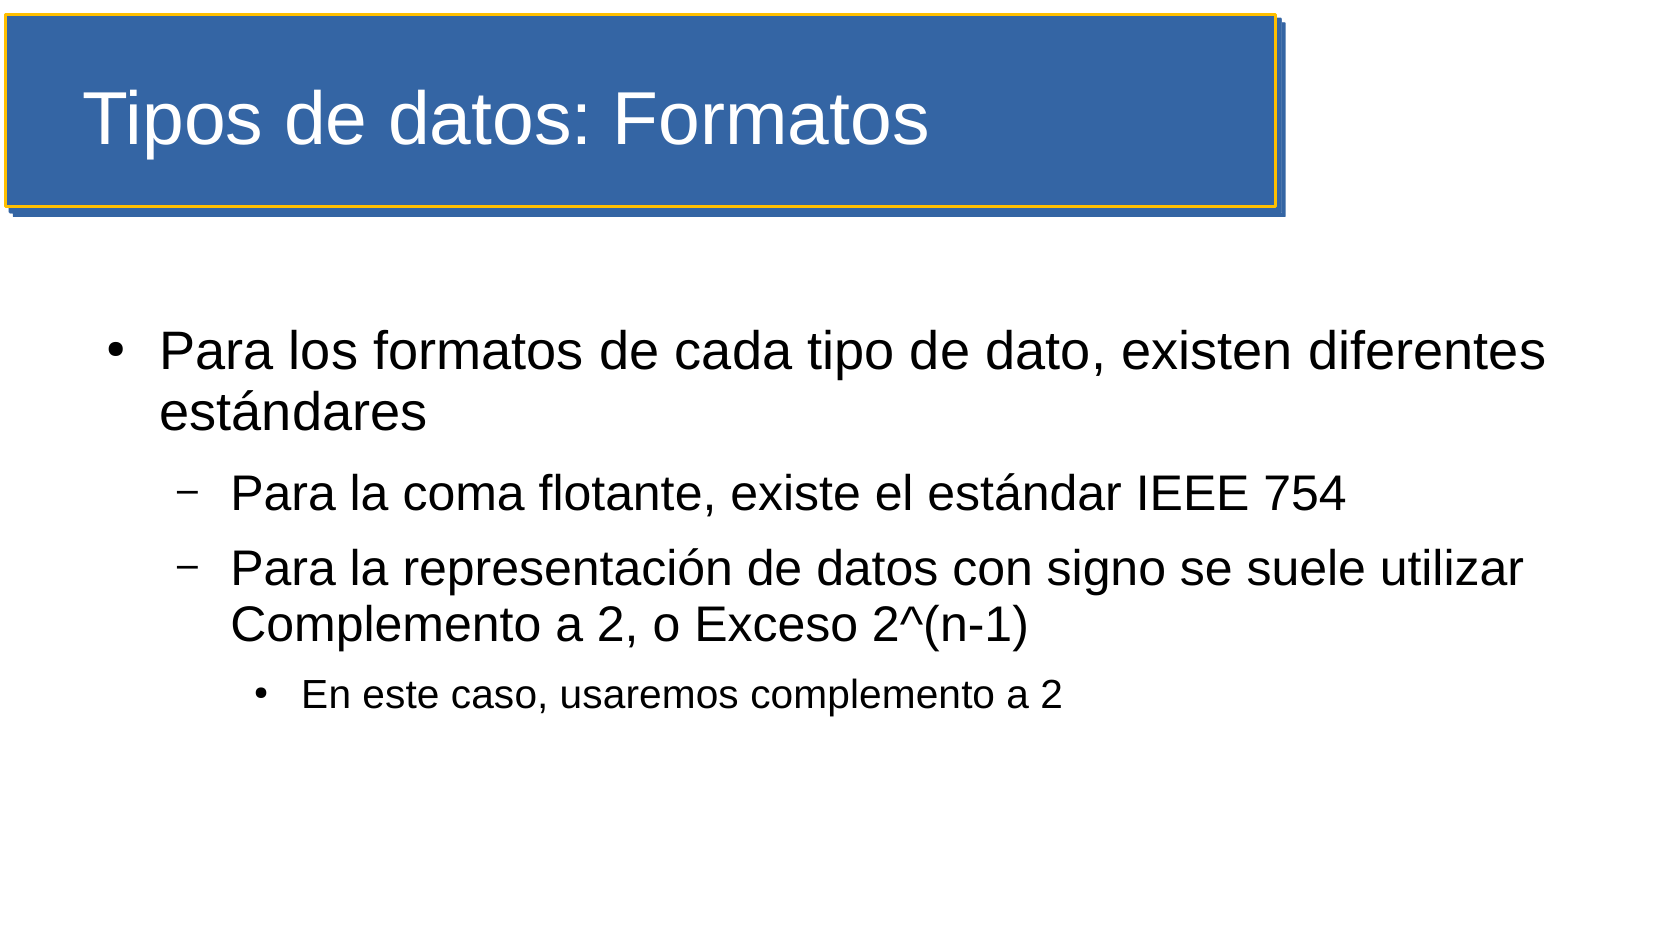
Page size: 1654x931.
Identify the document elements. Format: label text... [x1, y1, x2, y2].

title Tipos de datos: Formatos [82, 44, 1235, 192]
list Para los formatos de cada tipo de dato, existen diferentes estándares Para la coma flotante, existe el estándar IEEE 754 Para la representación de datos con signo se suele utilizar Complemento a 2, o Exceso 2^(n-1) En este caso, usaremos complemento a 2 [88, 236, 1565, 798]
